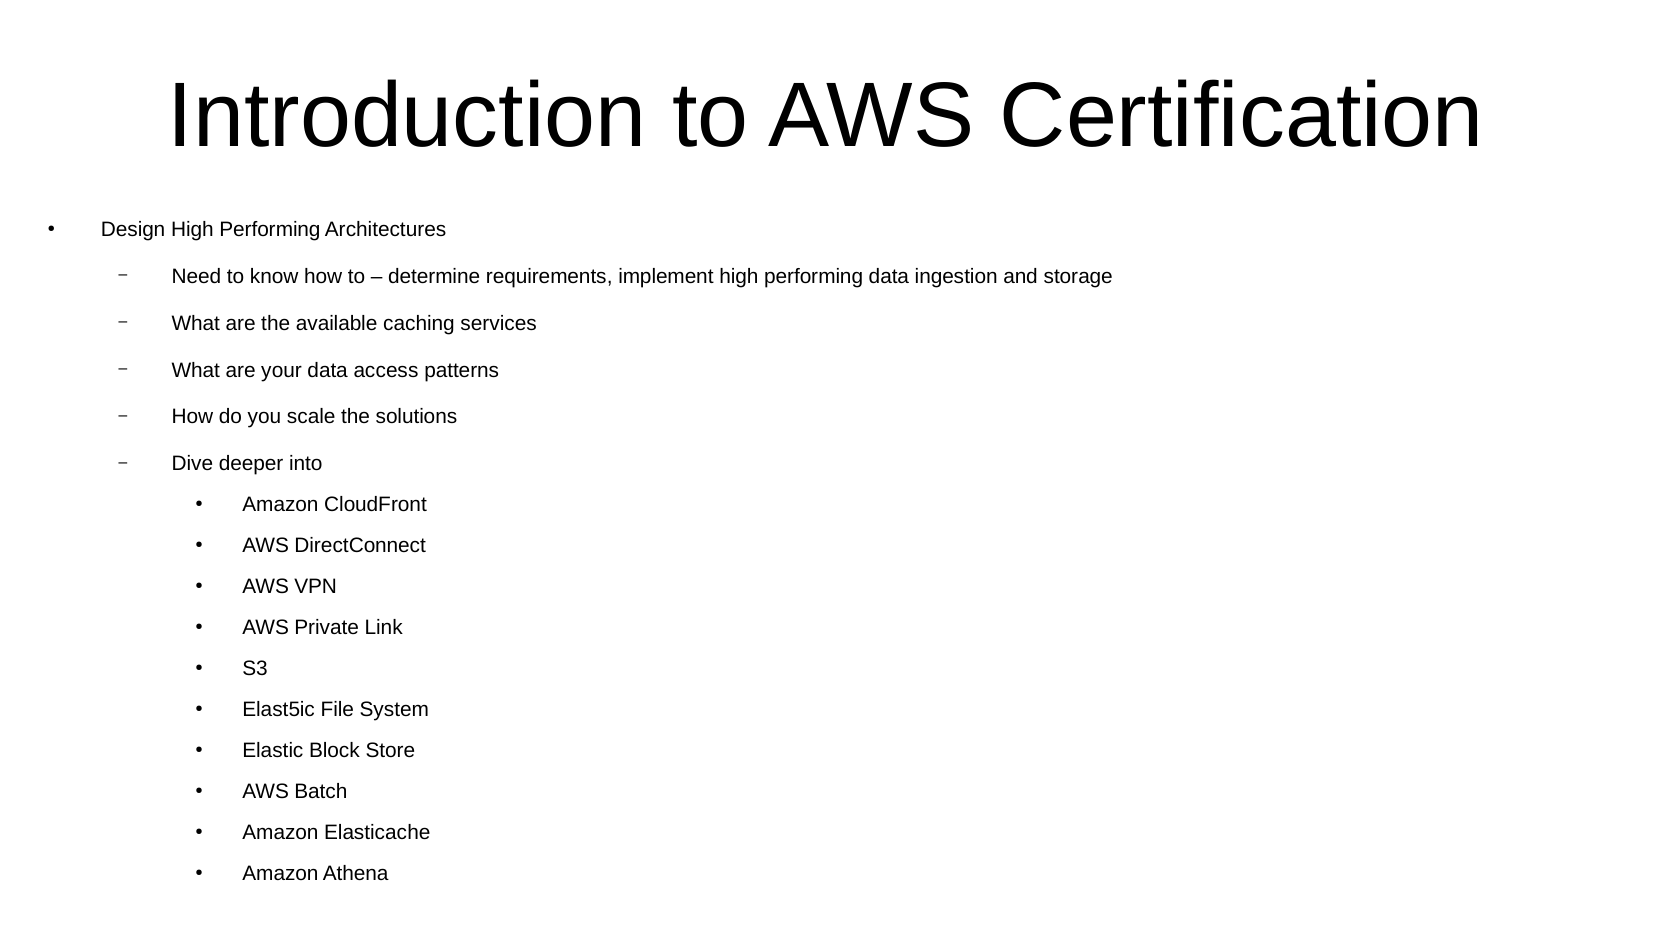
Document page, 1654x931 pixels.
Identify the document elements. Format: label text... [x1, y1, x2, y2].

list Design High Performing Architectures Need to know how to – determine requirements, implement high performing data ingestion and storage What are the available caching services What are your data access patterns How do you scale the solutions Dive deeper into Amazon CloudFront AWS DirectConnect AWS VPN AWS Private Link S3 Elast5ic File System Elastic Block Store AWS Batch Amazon Elasticache Amazon Athena [30, 217, 1571, 901]
title Introduction to AWS Certification [82, 37, 1571, 193]
